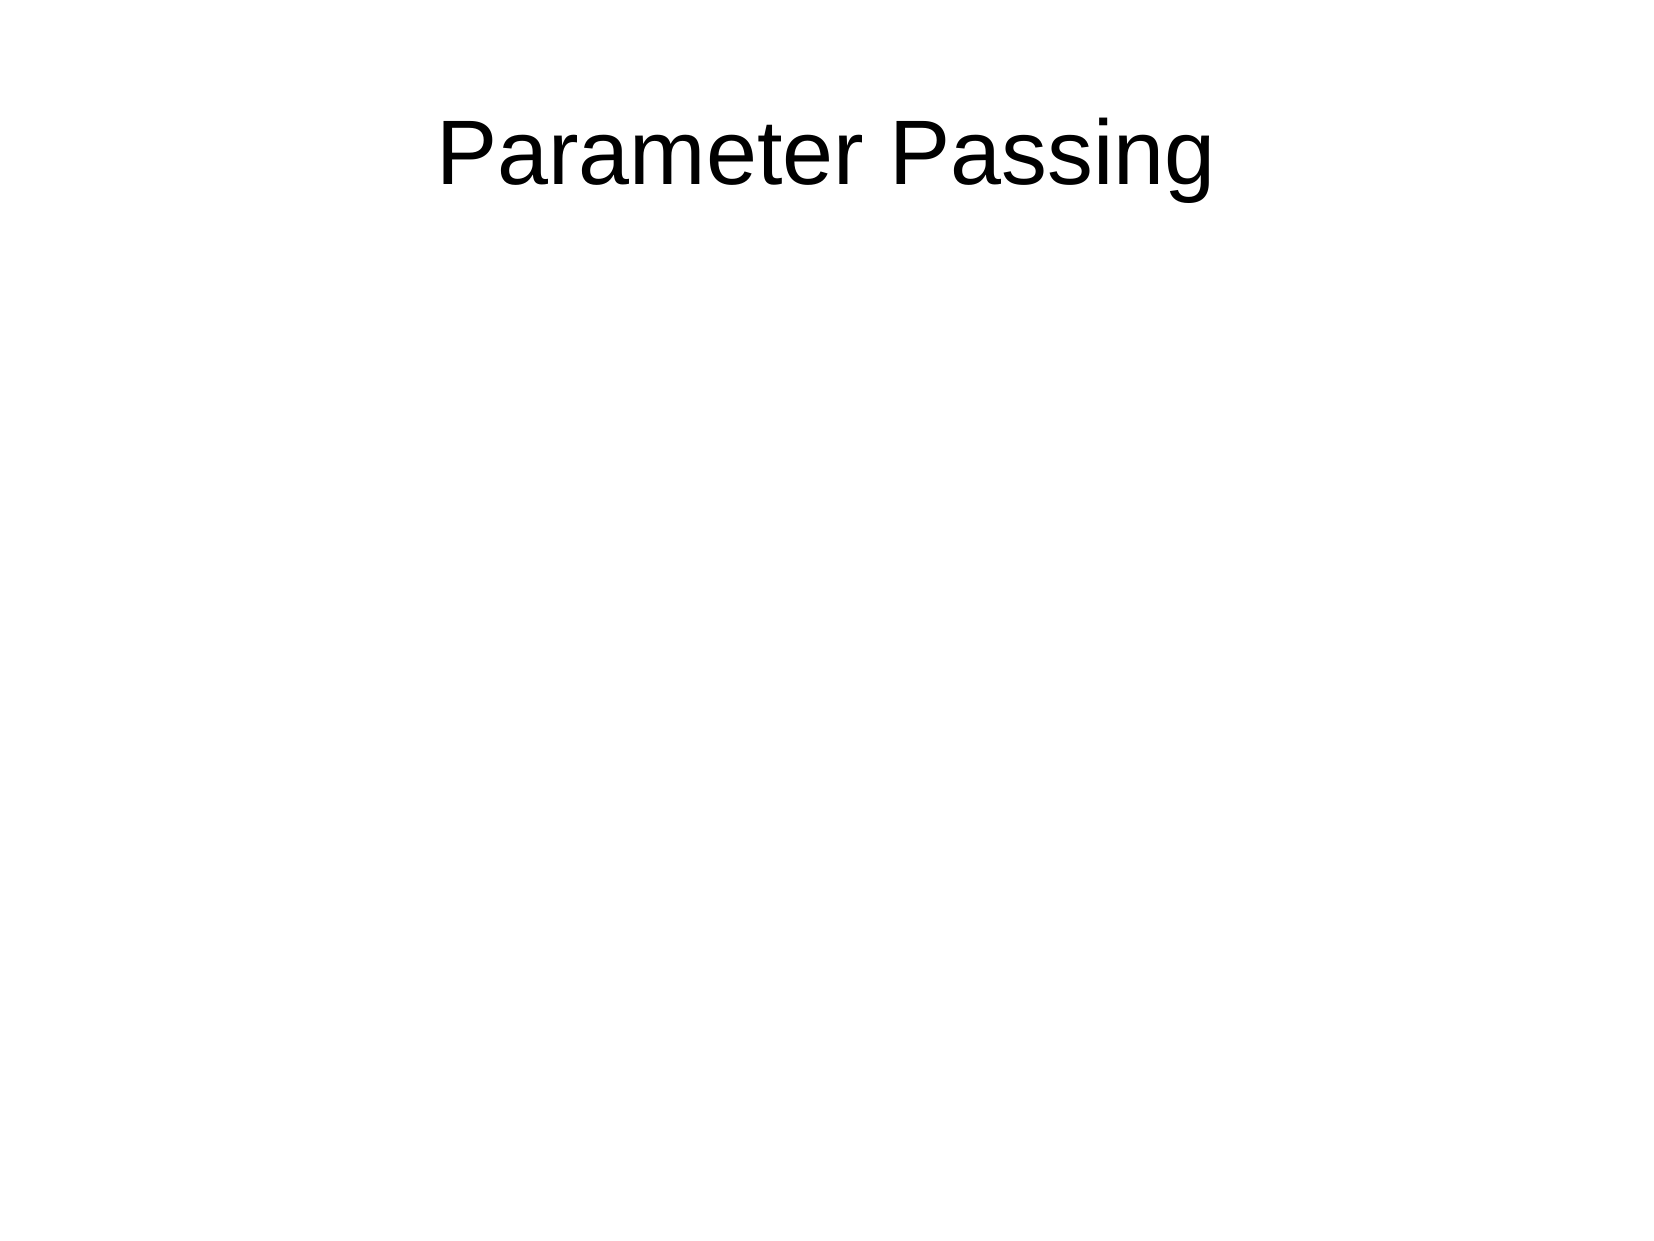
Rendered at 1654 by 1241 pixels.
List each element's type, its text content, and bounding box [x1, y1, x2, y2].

title Parameter Passing [82, 49, 1571, 257]
